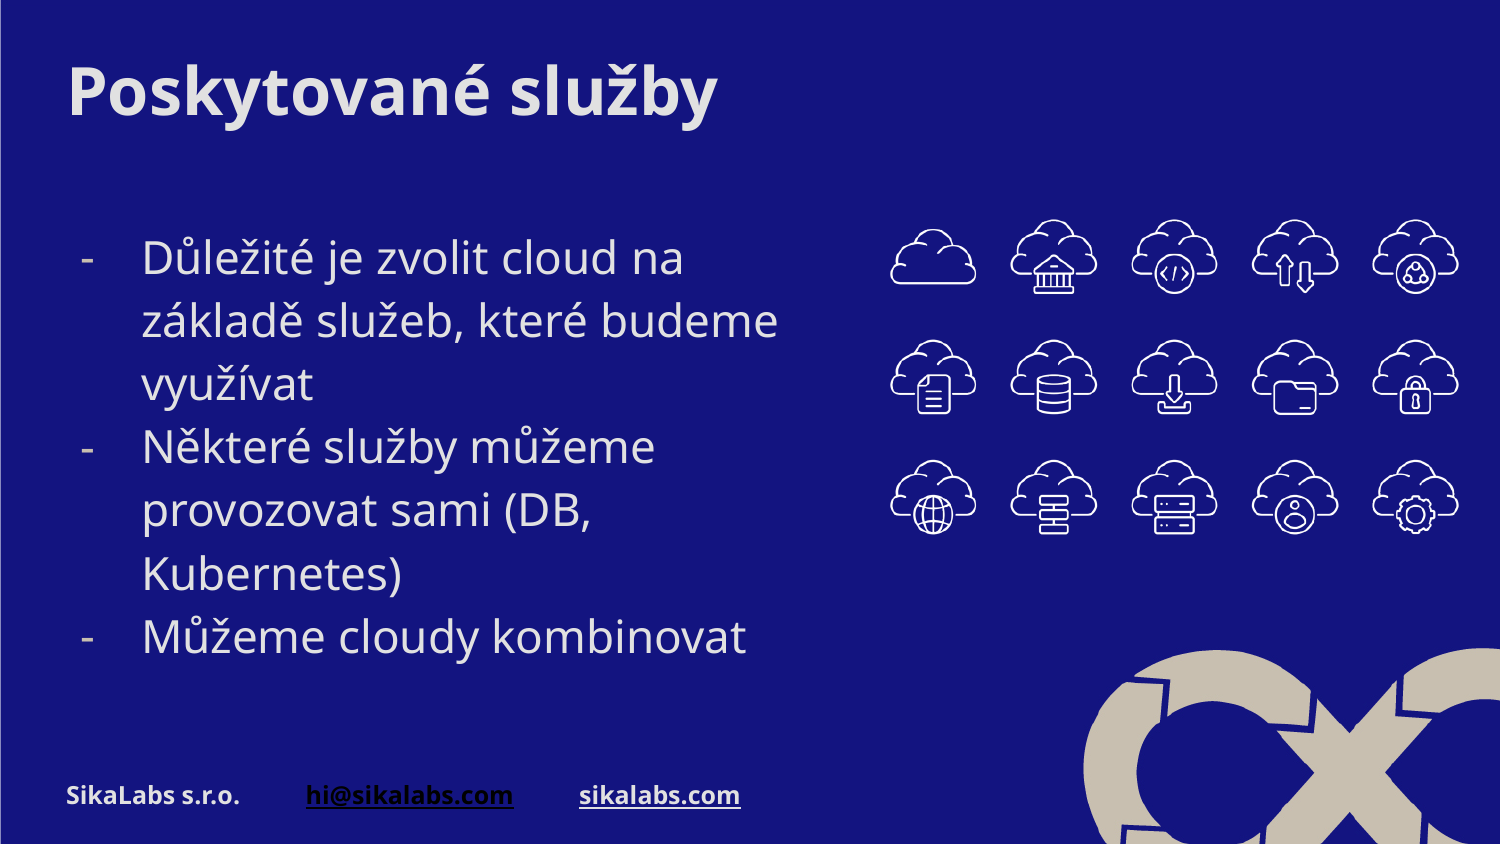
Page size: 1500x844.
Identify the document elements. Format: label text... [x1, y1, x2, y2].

title Poskytované služby [51, 33, 1449, 128]
picture [0, 0, 1500, 844]
list Důležité je zvolit cloud na základě služeb, které budeme využívat Některé služby můžeme provozovat sami (DB, Kubernetes) Můžeme cloudy kombinovat [51, 205, 840, 688]
